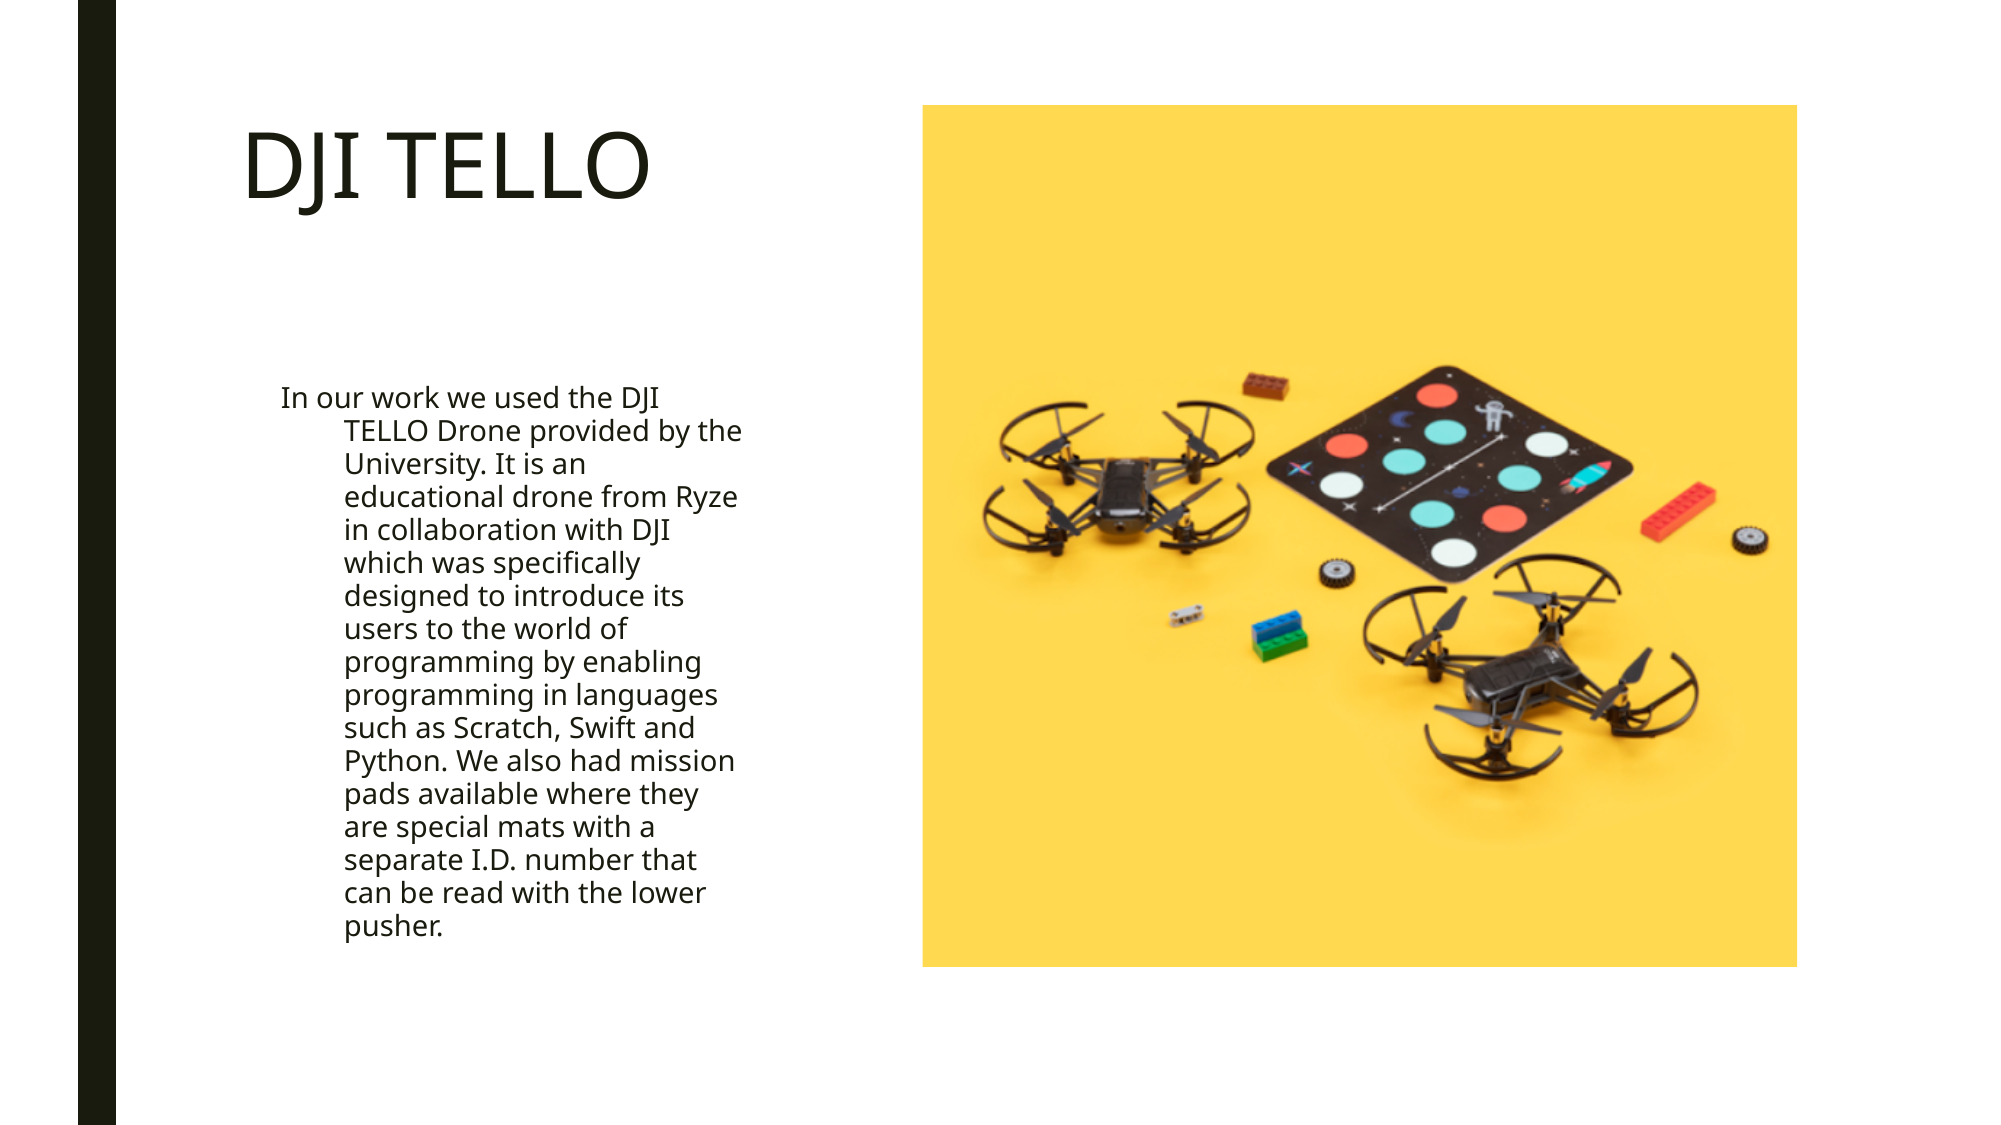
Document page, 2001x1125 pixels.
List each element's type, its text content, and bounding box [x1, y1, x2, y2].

picture [922, 105, 1798, 967]
title DJI TELLO [225, 112, 764, 357]
text_box [78, 0, 116, 1125]
list In our work we used the DJI TELLO Drone provided by the University. It is an educational drone from Ryze in collaboration with DJI which was specifically designed to introduce its users to the world of programming by enabling programming in languages such as Scratch, Swift and Python. We also had mission pads available where they are special mats with a separate I.D. number that can be read with the lower pusher. [202, 375, 764, 963]
